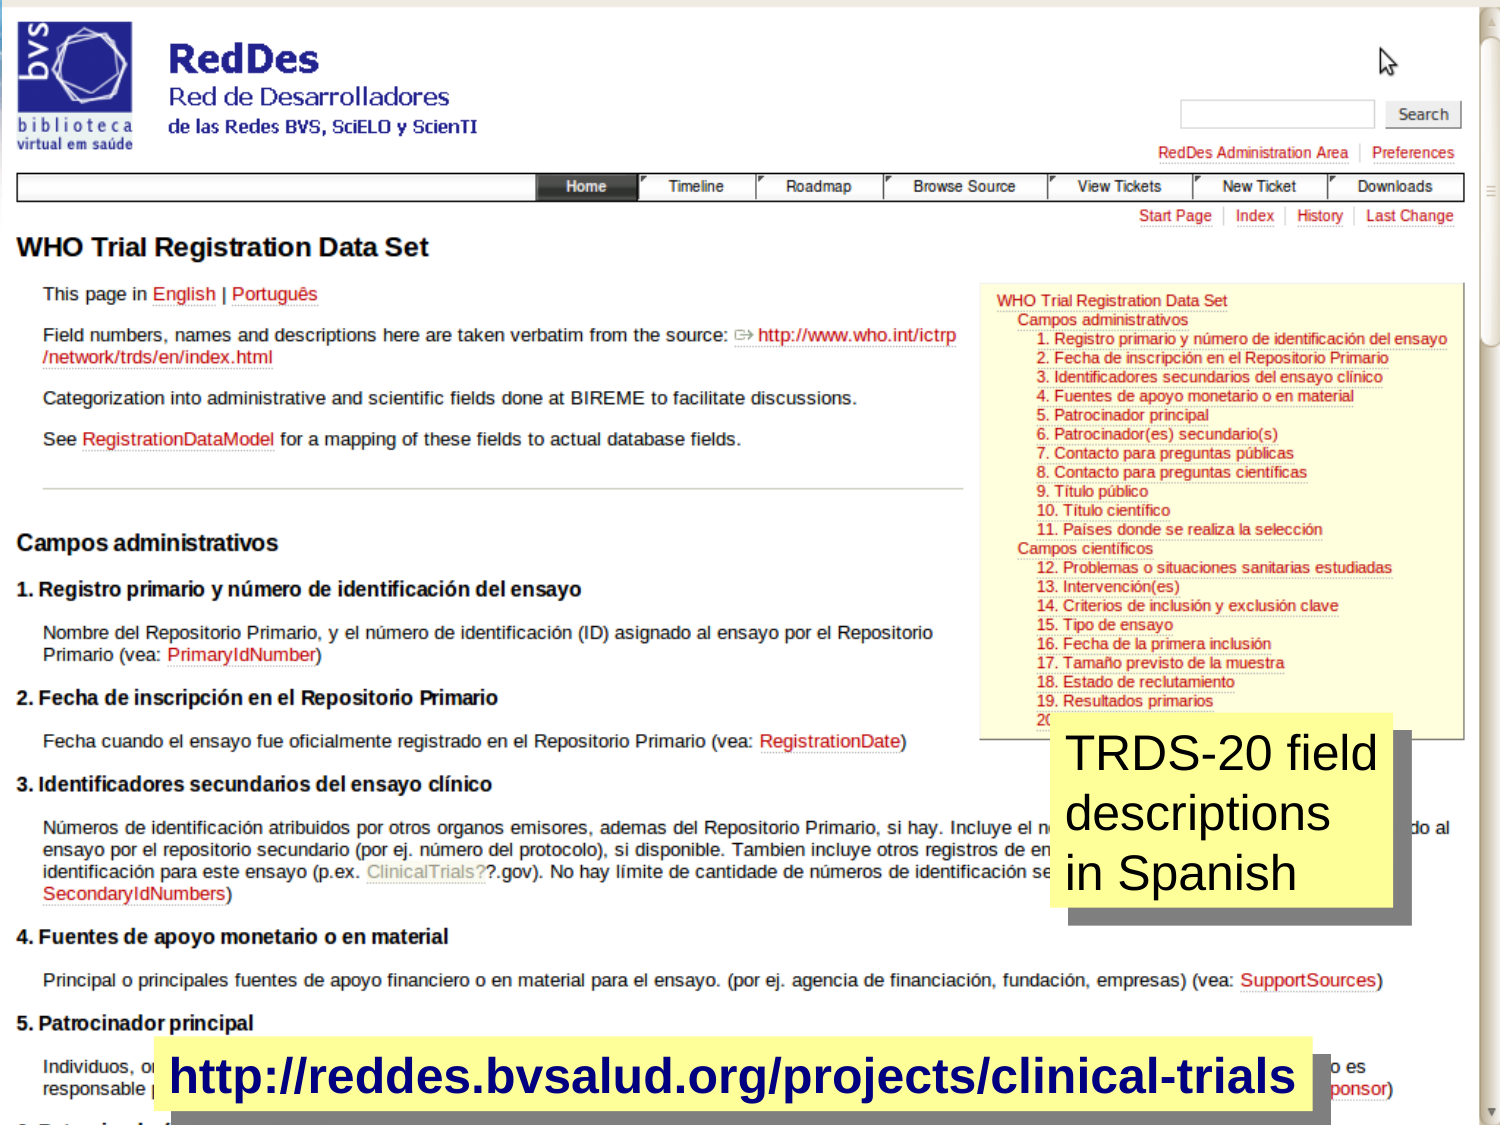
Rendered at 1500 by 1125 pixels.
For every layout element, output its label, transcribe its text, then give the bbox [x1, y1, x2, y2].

text_box TRDS-20 field descriptions in Spanish [1050, 712, 1394, 908]
text_box http://reddes.bvsalud.org/projects/clinical-trials [153, 1036, 1313, 1112]
picture [0, 0, 1500, 1125]
